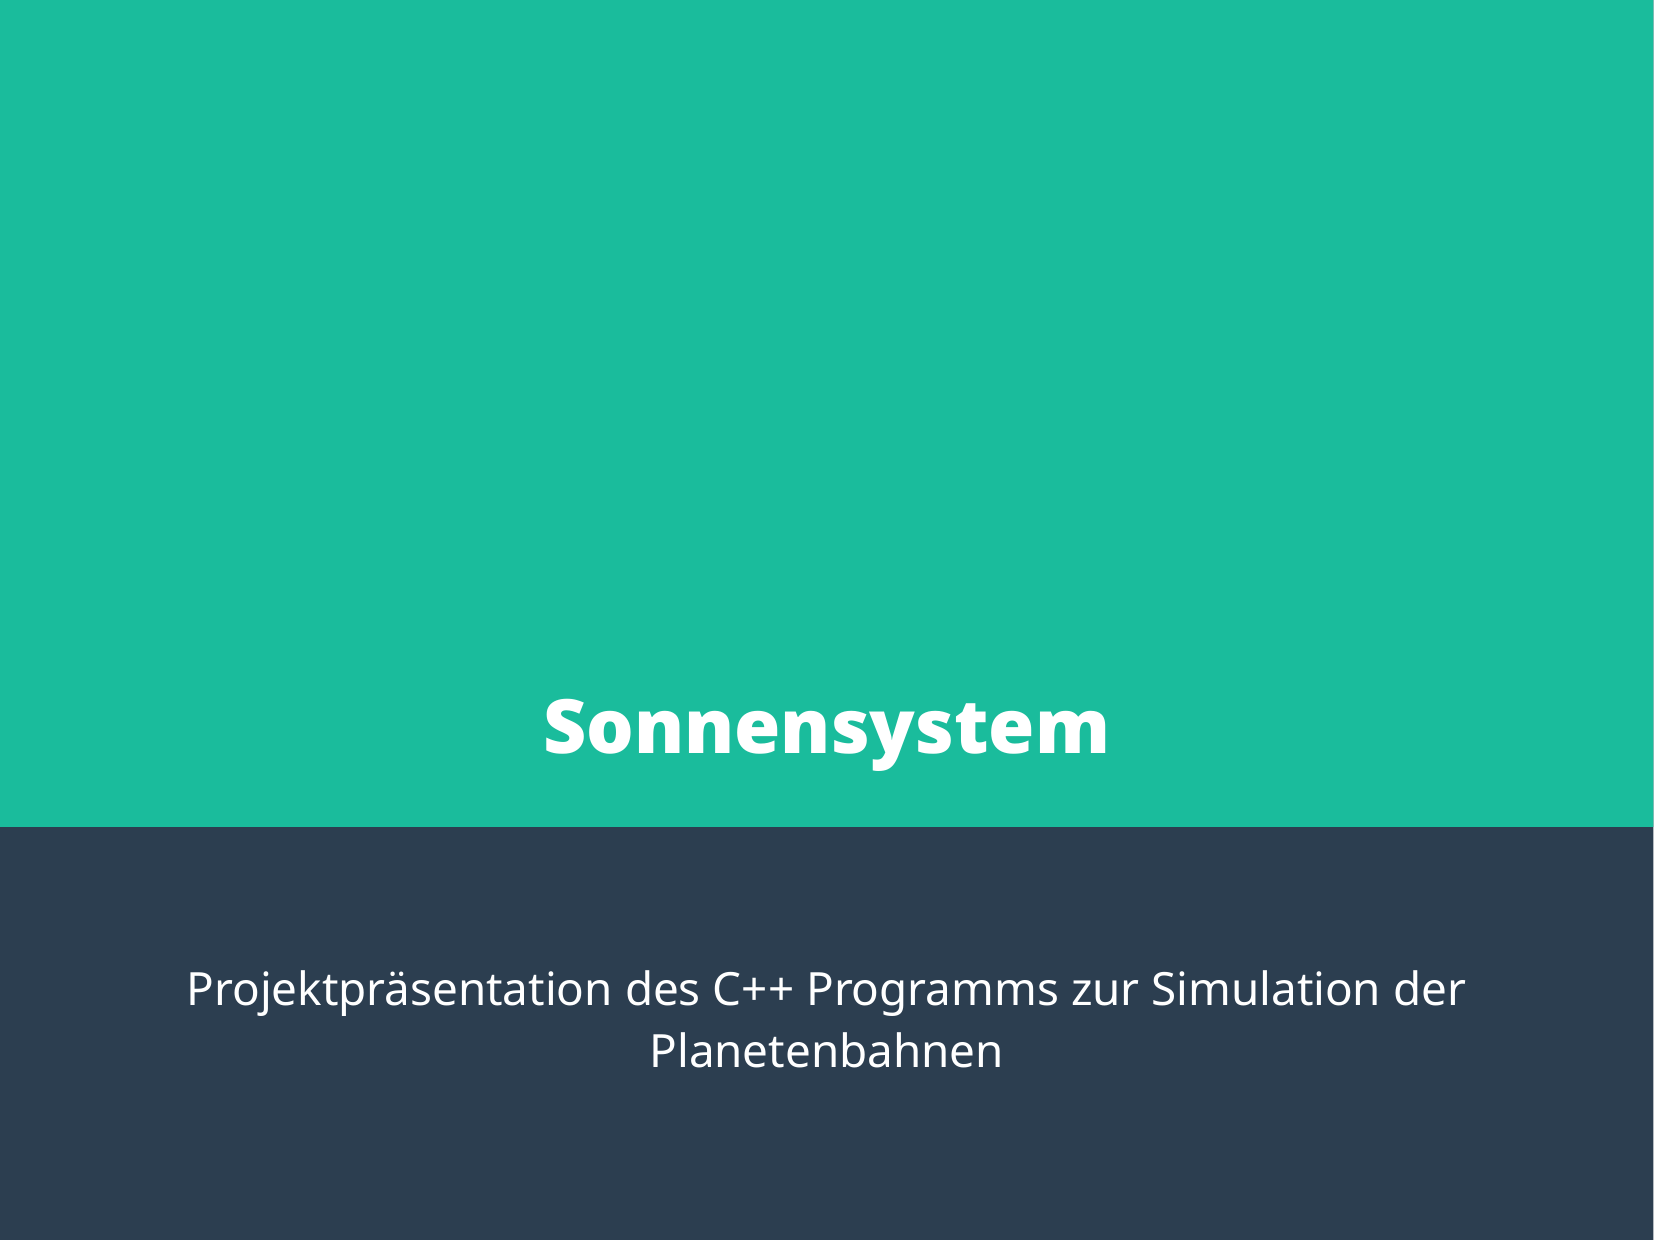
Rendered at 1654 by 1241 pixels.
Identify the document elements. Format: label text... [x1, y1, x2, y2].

title Sonnensystem [59, 620, 1595, 778]
subtitle Projektpräsentation des C++ Programms zur Simulation der Planetenbahnen [59, 856, 1595, 1182]
